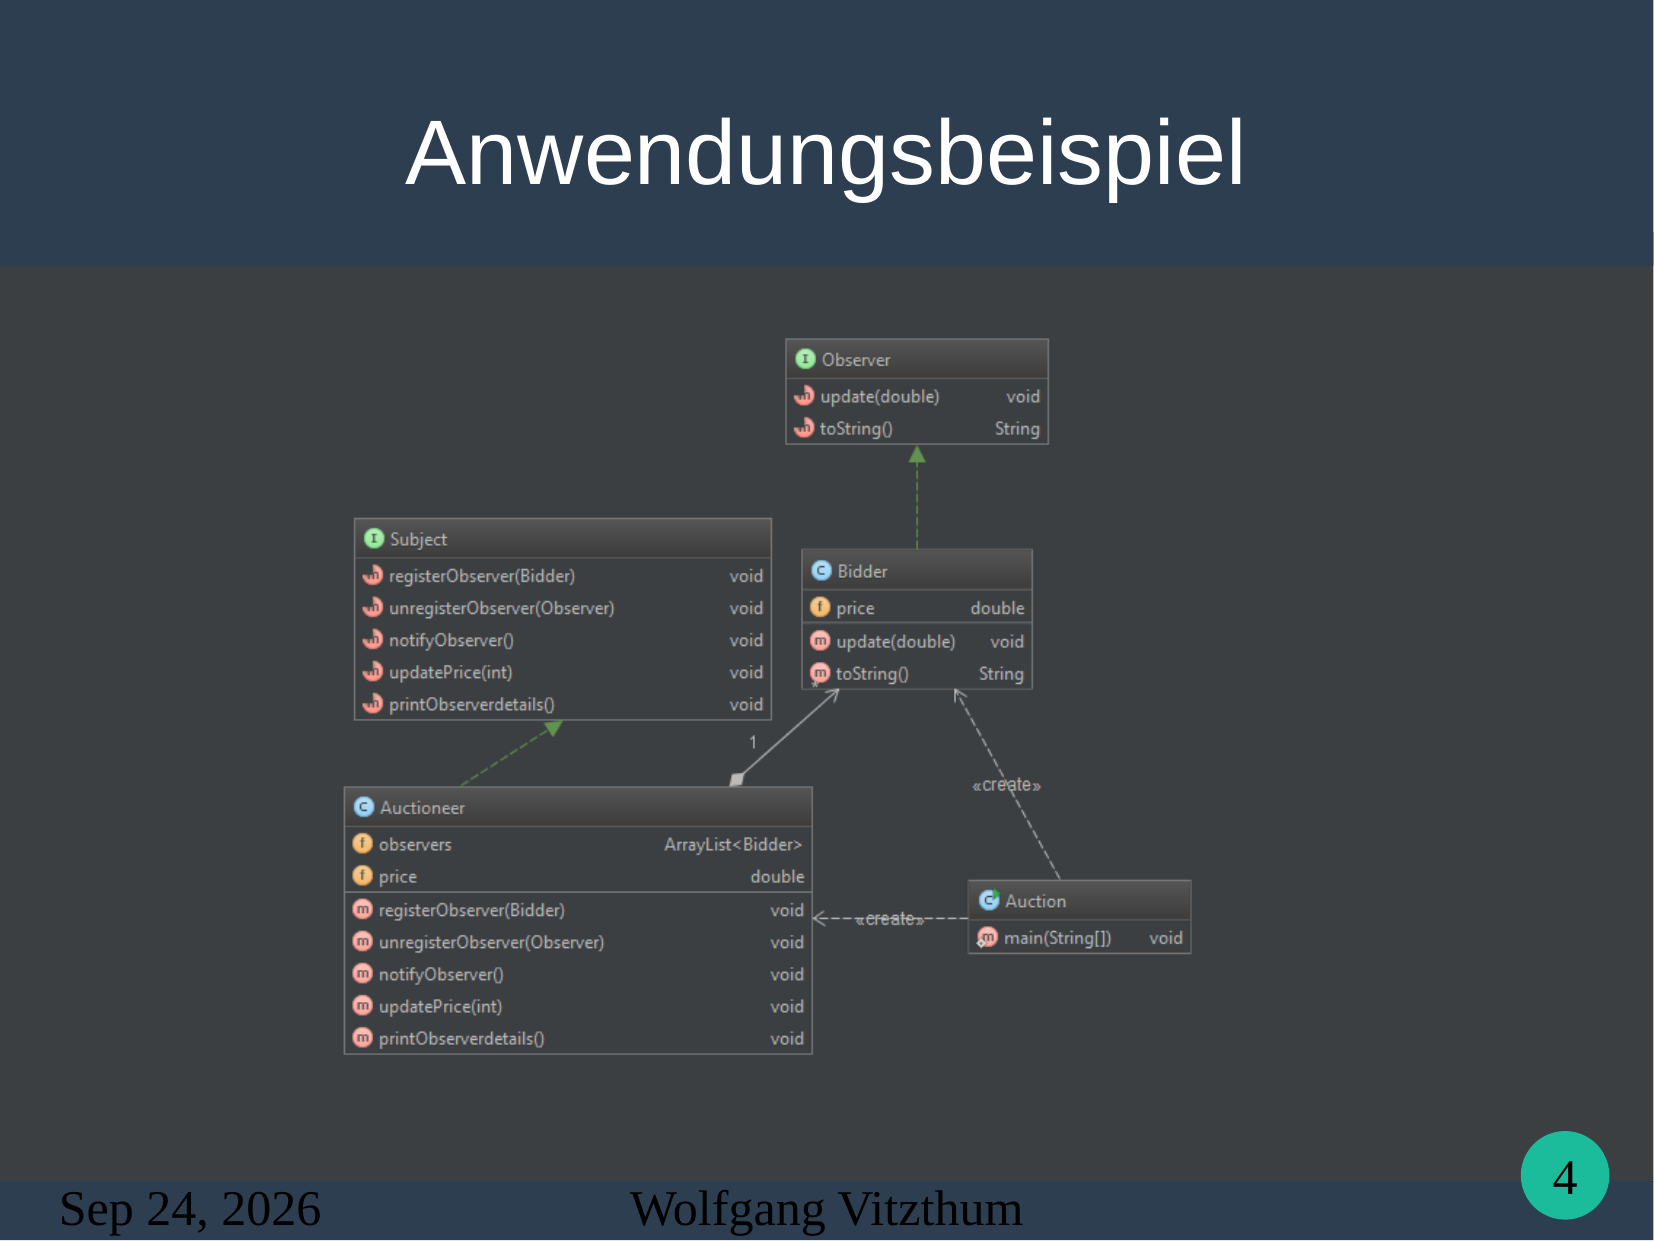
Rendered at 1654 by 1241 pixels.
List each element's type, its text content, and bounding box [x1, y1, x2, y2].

picture [0, 266, 1654, 1181]
title Anwendungsbeispiel [82, 49, 1571, 257]
